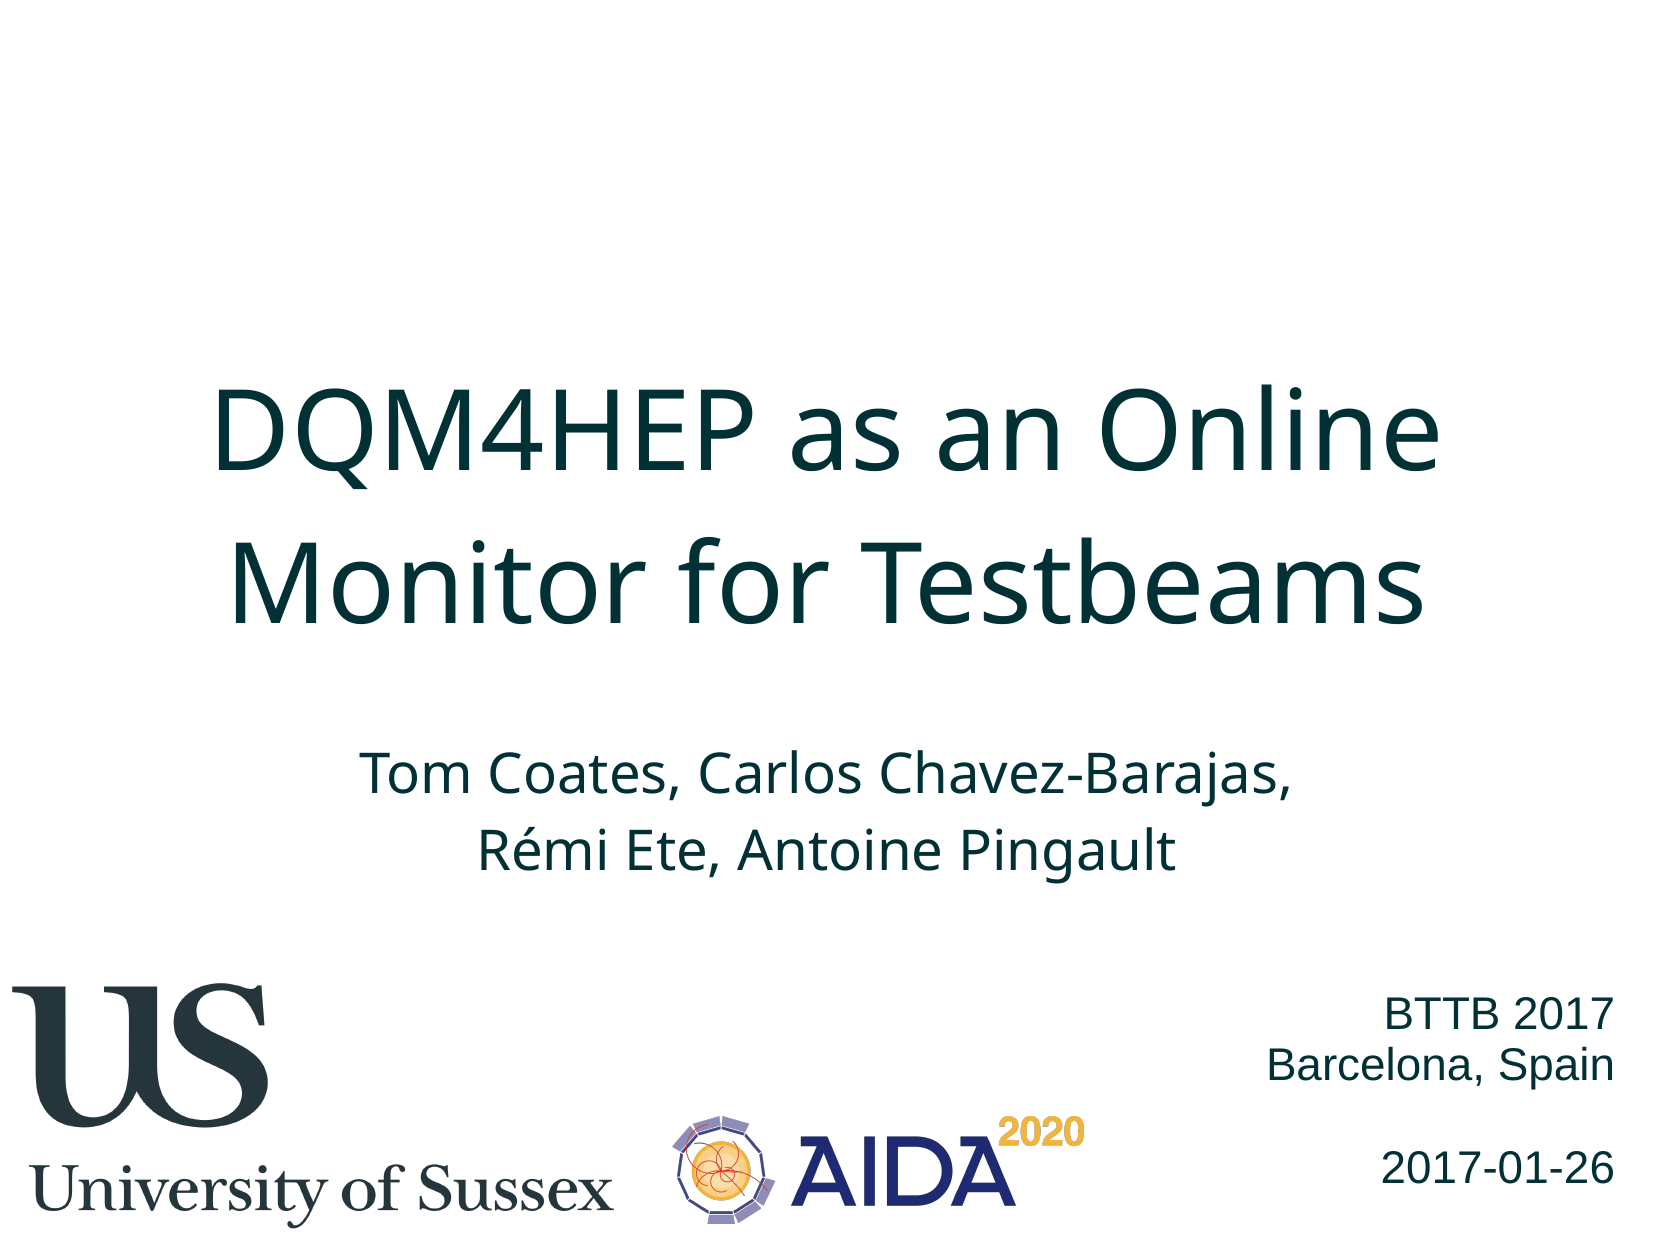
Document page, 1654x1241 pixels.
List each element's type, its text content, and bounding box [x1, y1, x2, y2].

picture [11, 982, 590, 1229]
text_box BTTB 2017 Barcelona, Spain 2017-01-26 [590, 980, 1630, 1241]
picture [672, 1116, 1084, 1224]
text_box DQM4HEP as an Online Monitor for Testbeams Tom Coates, Carlos Chavez-Barajas, Rémi Ete, Antoine Pingault [0, 342, 1654, 898]
